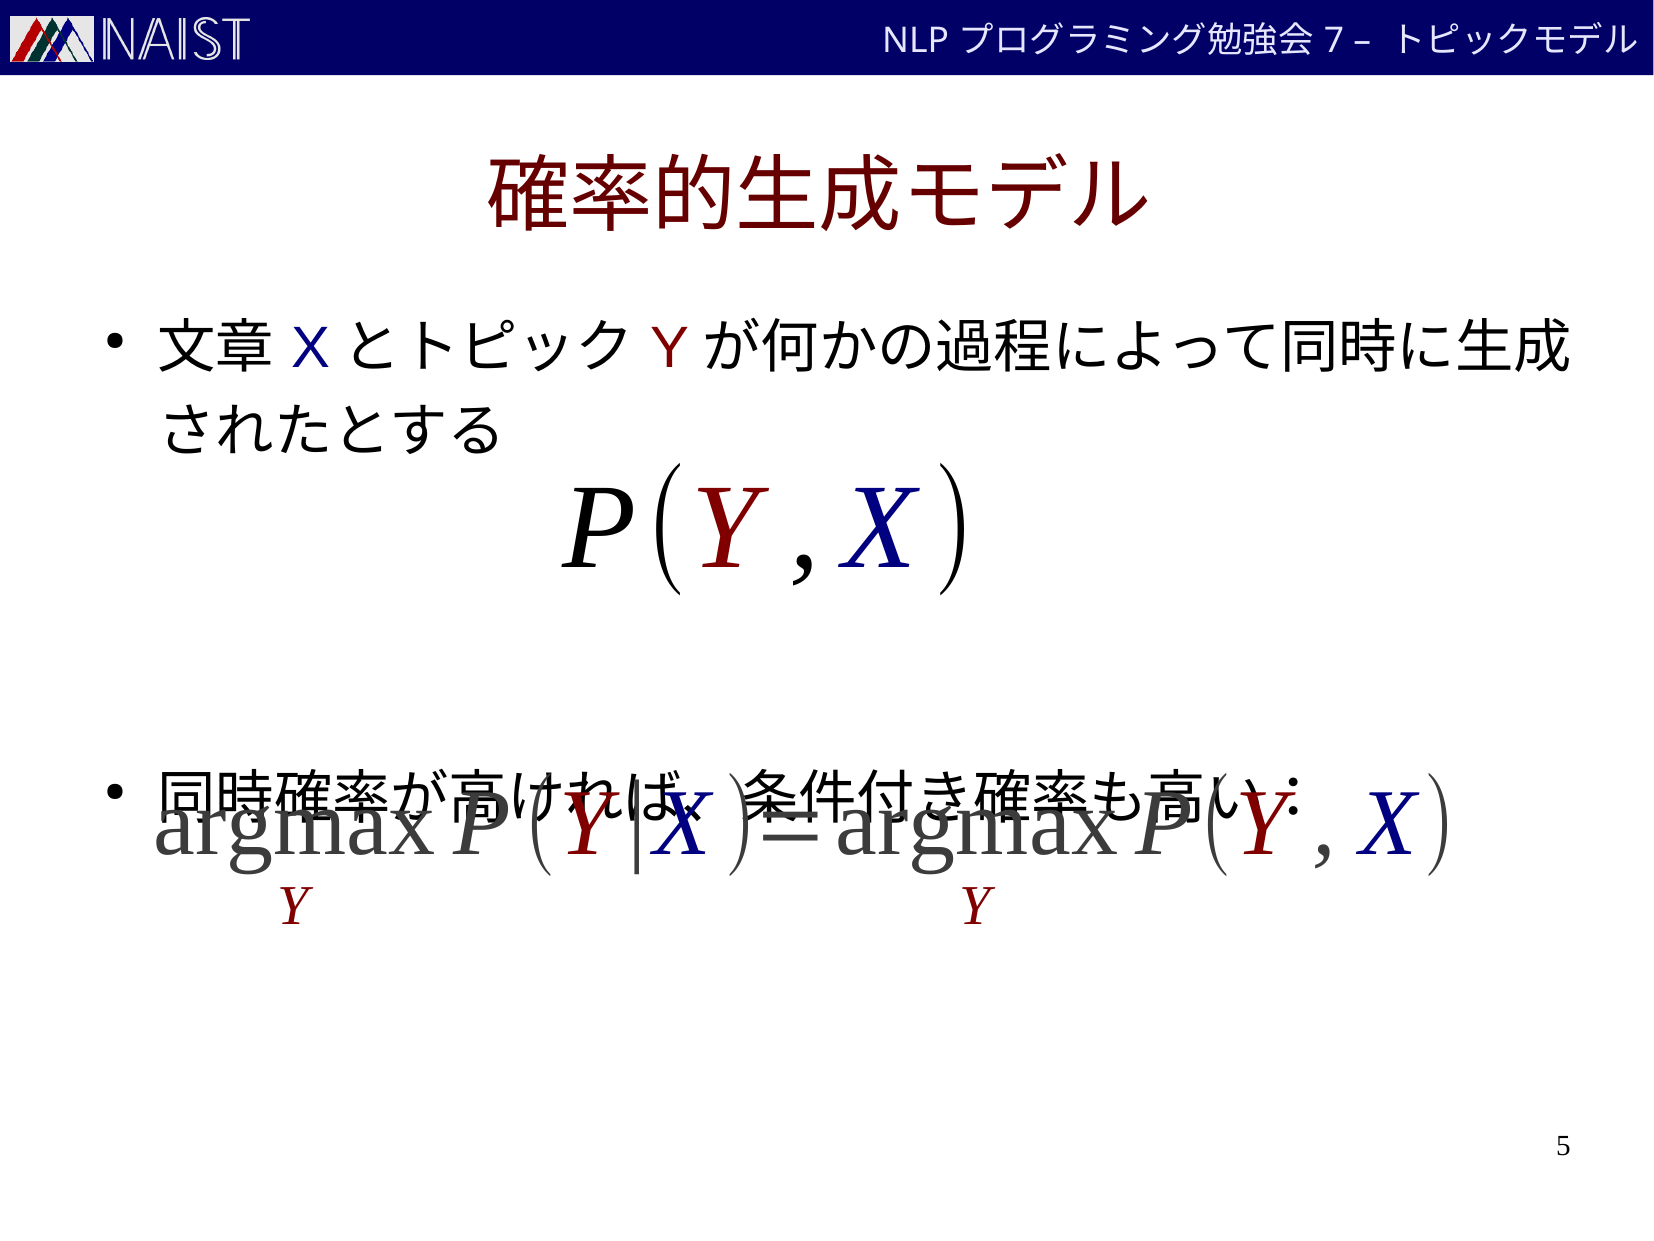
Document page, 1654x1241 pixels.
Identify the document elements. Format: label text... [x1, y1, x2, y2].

picture [102, 17, 251, 60]
list 文章XとトピックYが何かの過程によって同時に生成されたとする 同時確率が高ければ、条件付き確率も高い： [86, 300, 1576, 1119]
chart [130, 765, 1481, 936]
picture [10, 16, 94, 62]
chart [525, 454, 1006, 601]
title 確率的生成モデル [75, 92, 1564, 285]
